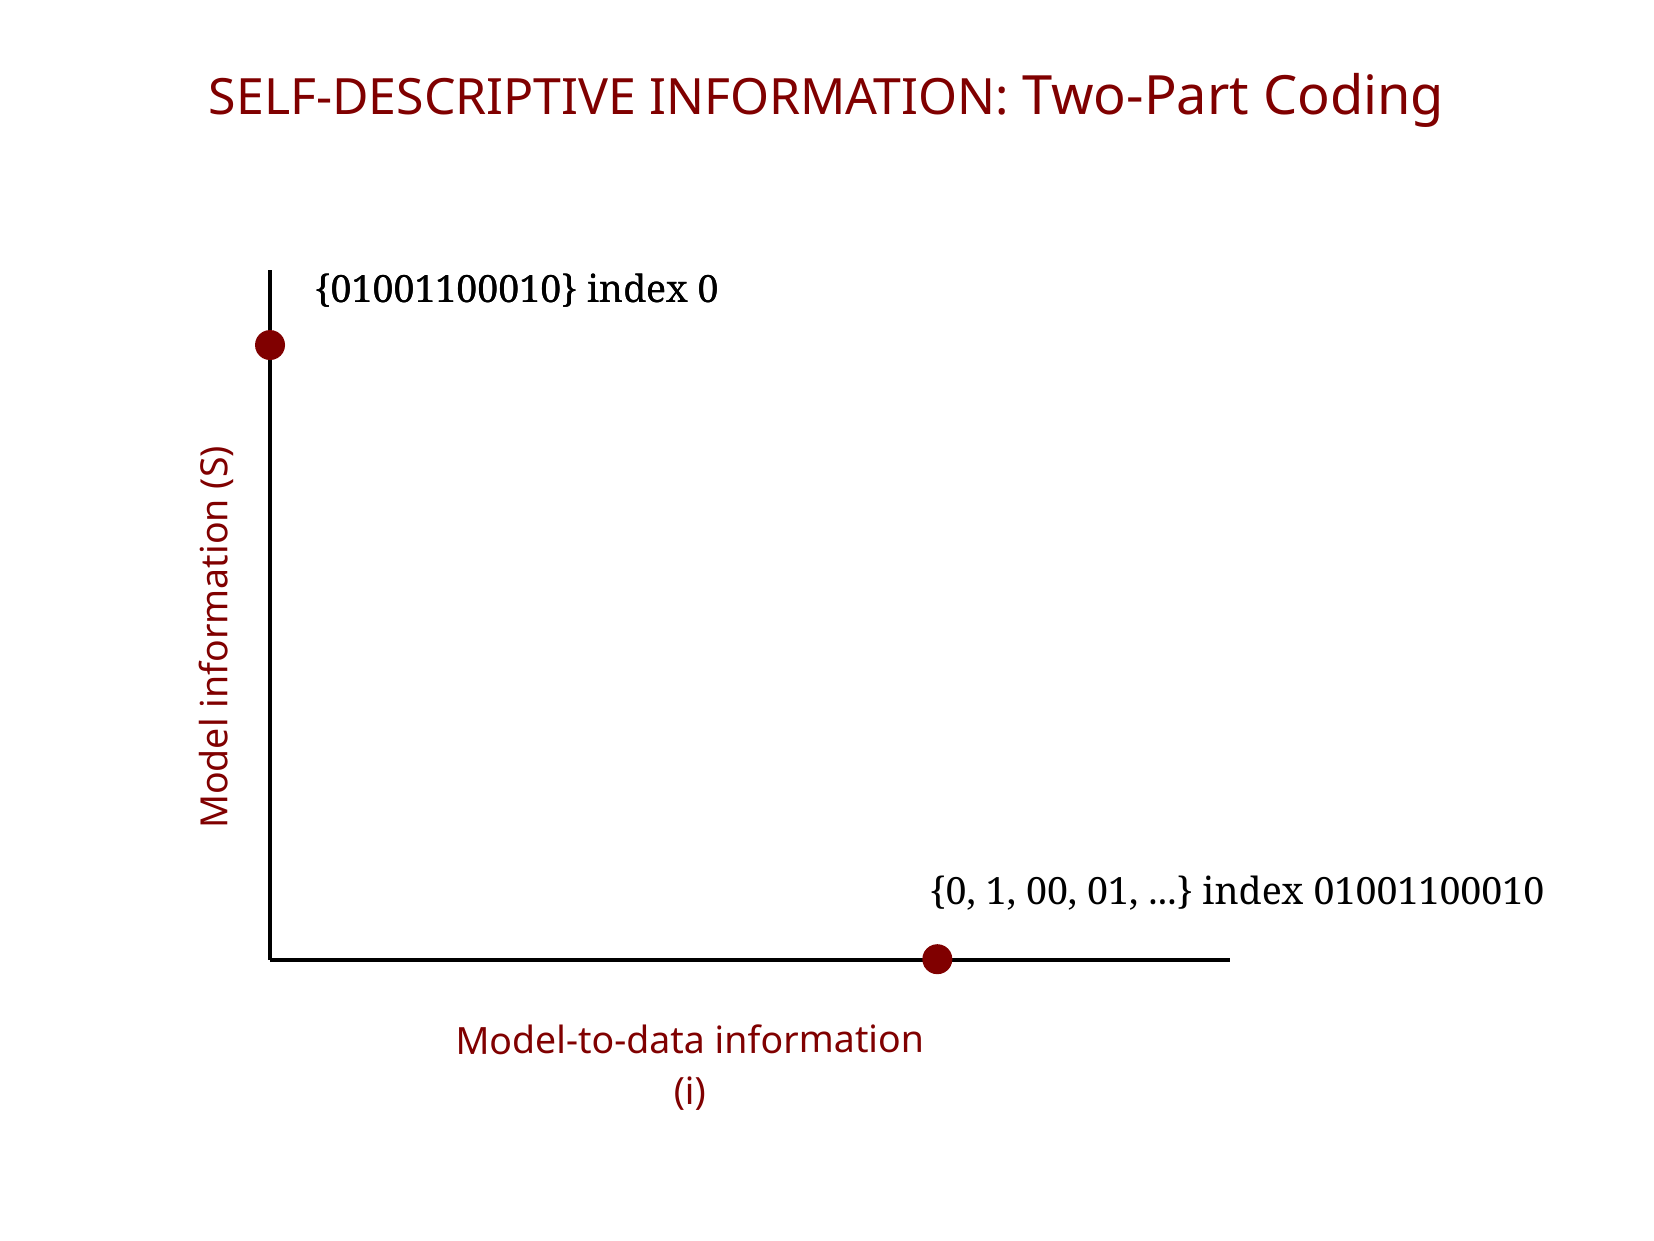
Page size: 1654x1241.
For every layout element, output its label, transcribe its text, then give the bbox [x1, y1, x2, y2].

text_box {0, 1, 00, 01, ...} index 01001100010 [915, 857, 1561, 916]
text_box [255, 330, 286, 361]
text_box Model-to-data information (i) [434, 1004, 946, 1065]
text_box [922, 944, 953, 975]
text_box {01001100010} index 0 [300, 255, 781, 313]
title [82, 65, 1571, 122]
text_box Model information (S) [180, 420, 239, 856]
